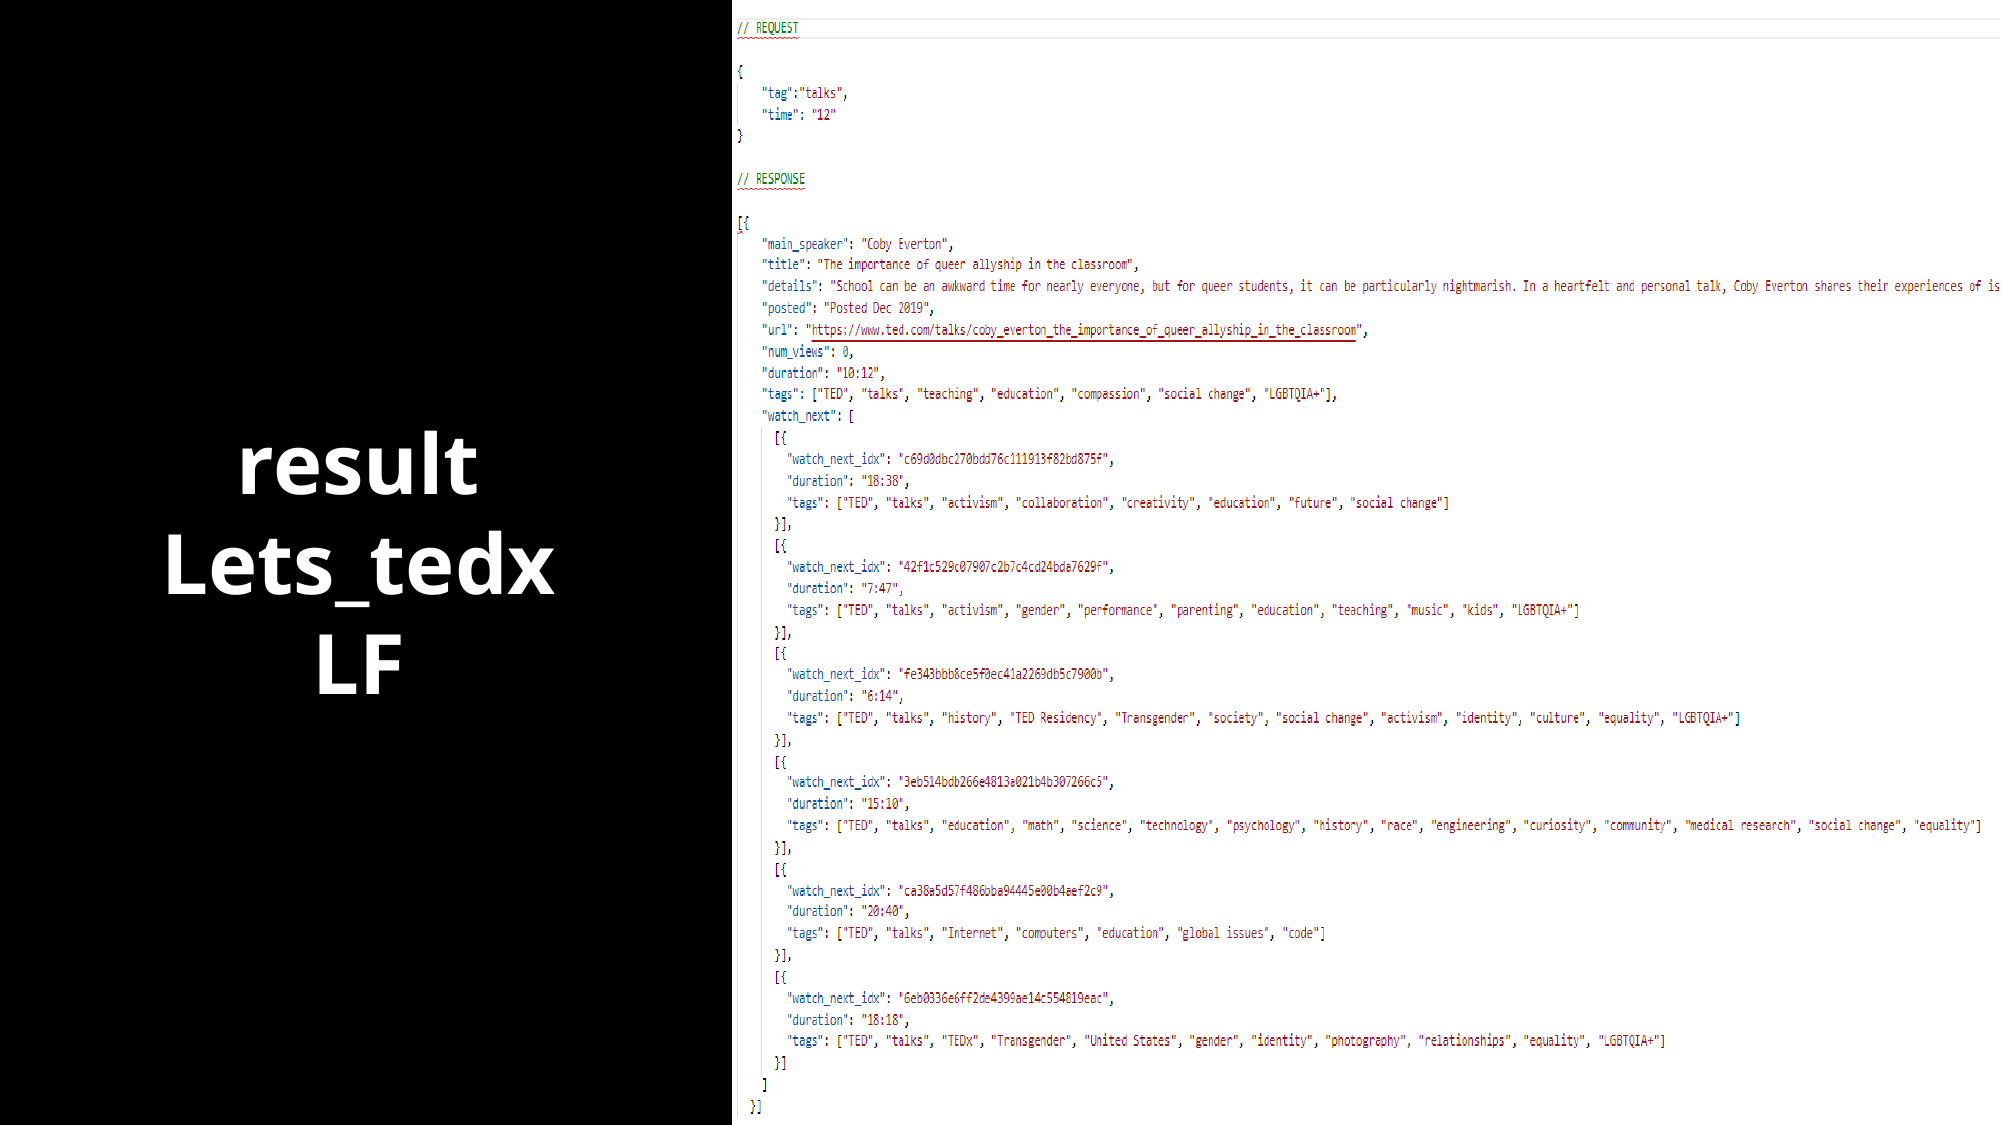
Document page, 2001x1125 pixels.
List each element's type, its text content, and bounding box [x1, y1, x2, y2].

text_box result Lets_tedx LF [71, 395, 646, 726]
picture [732, 0, 2000, 1125]
